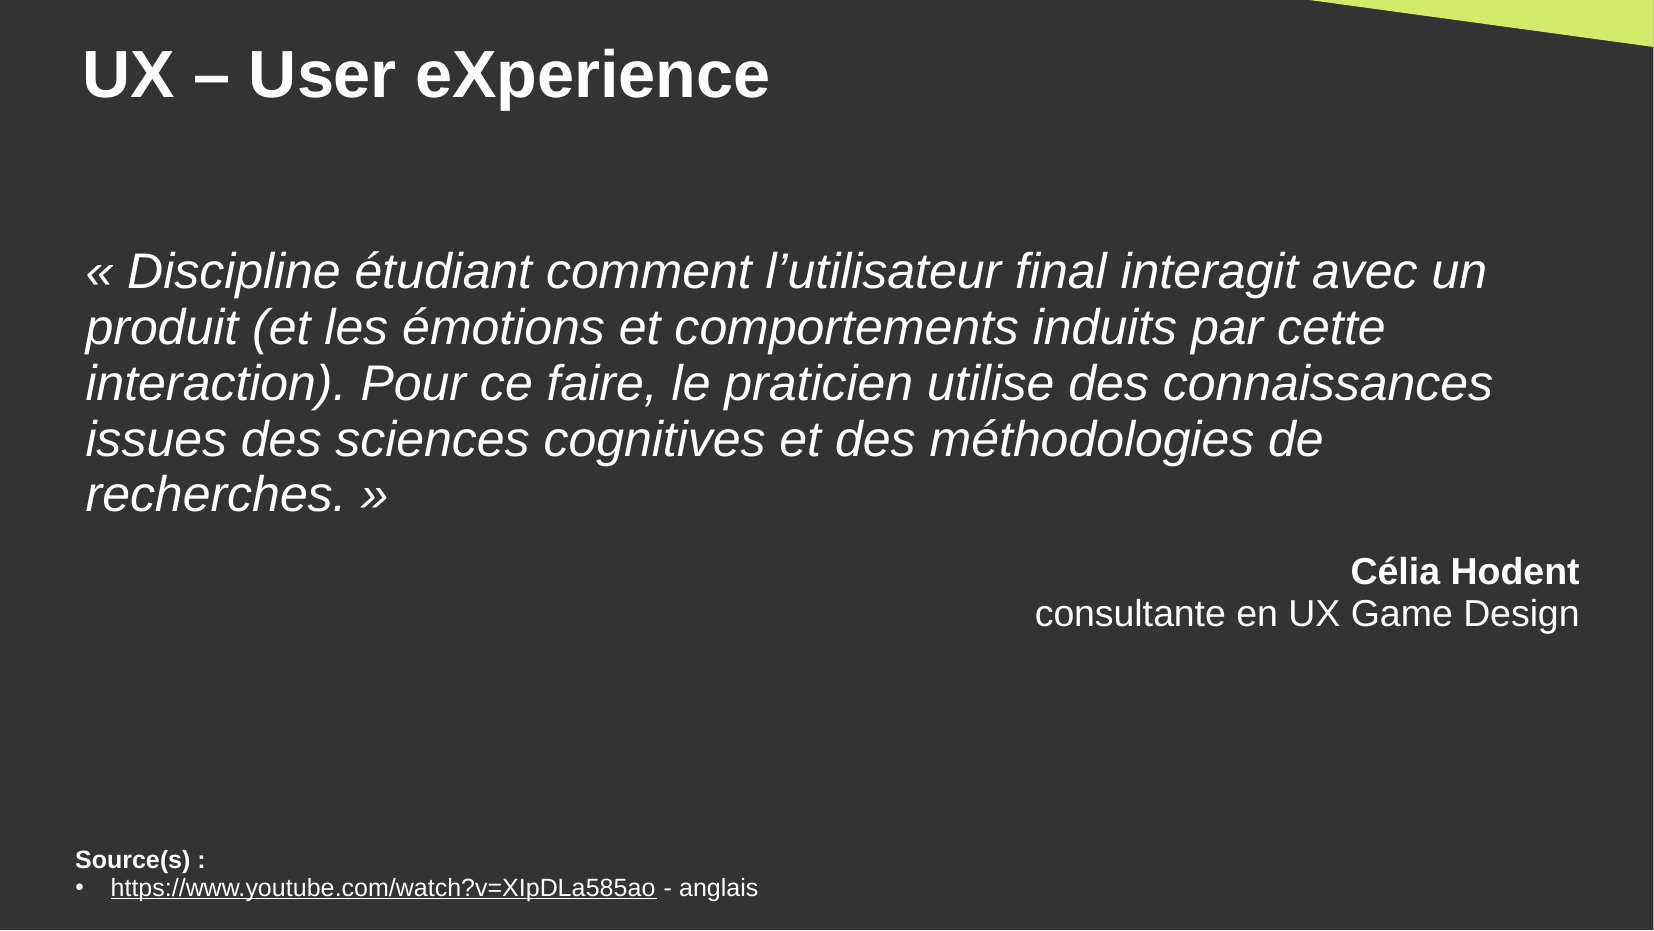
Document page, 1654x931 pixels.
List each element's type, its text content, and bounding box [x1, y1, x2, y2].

text_box Célia Hodent consultante en UX Game Design [1003, 543, 1595, 643]
text_box [1309, 0, 1654, 48]
text_box Source(s) : https://www.youtube.com/watch?v=XIpDLa585ao - anglais [60, 838, 1546, 931]
text_box « Discipline étudiant comment l’utilisateur final interagit avec un produit (et les émotions et comportements induits par cette interaction). Pour ce faire, le praticien utilise des connaissances issues des sciences cognitives et des méthodologies de recherches. » [70, 236, 1619, 532]
title UX – User eXperience [82, 37, 1571, 114]
